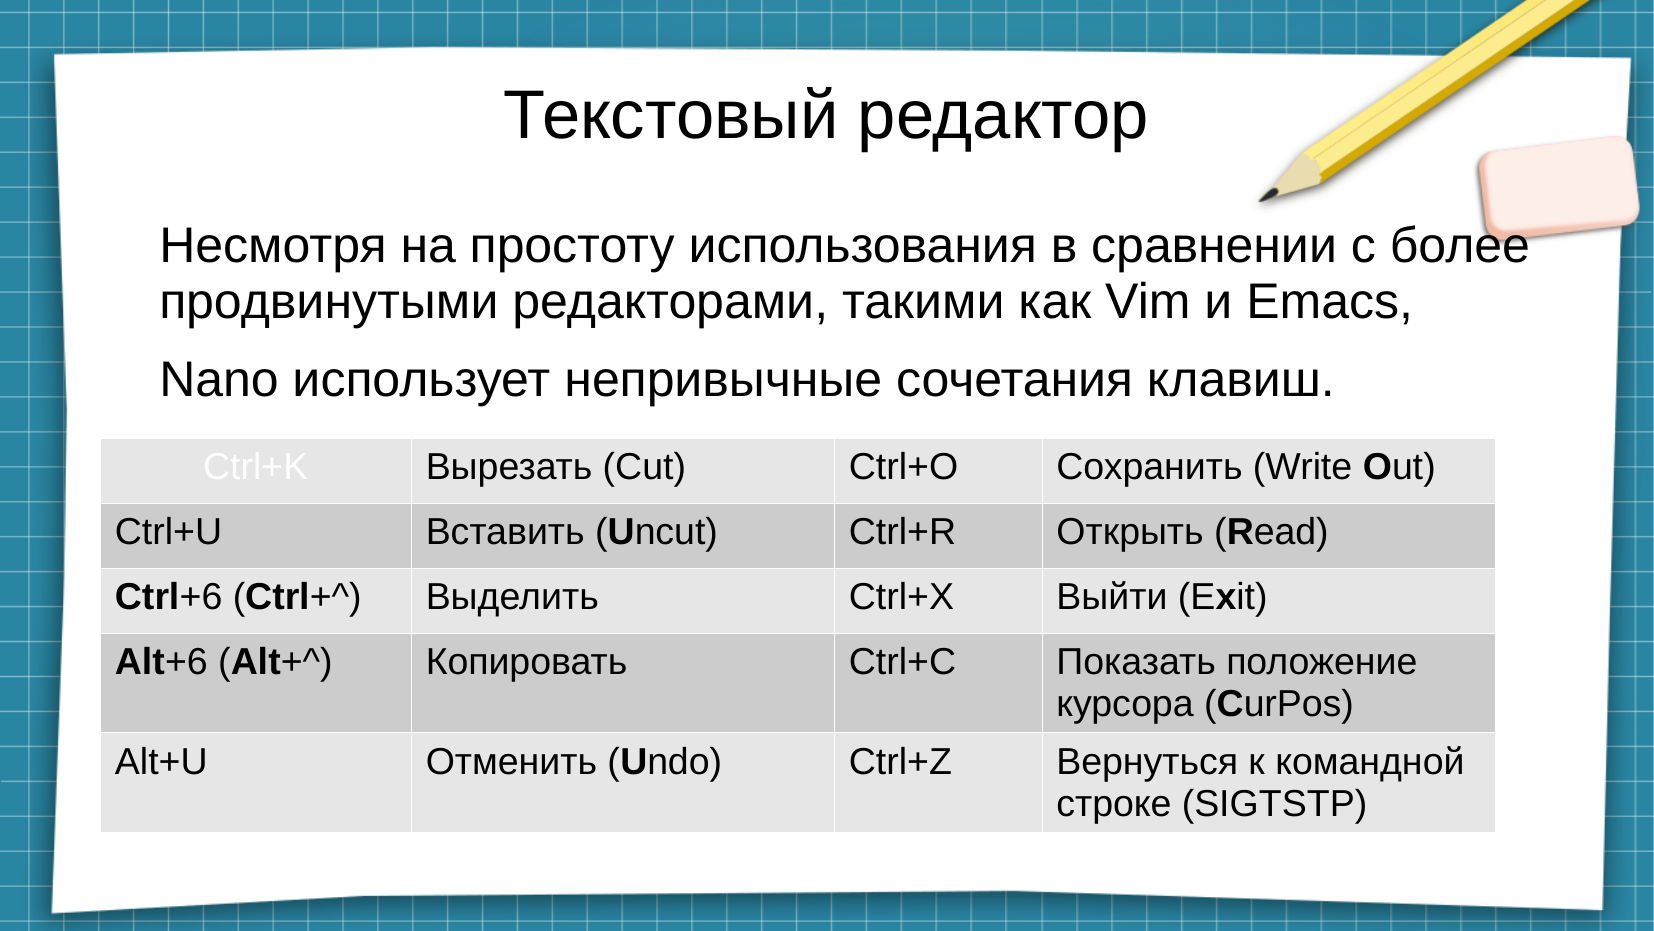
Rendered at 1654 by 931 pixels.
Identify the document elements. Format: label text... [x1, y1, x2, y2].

table_cell Ctrl+Z [835, 733, 1042, 832]
picture [0, 0, 1654, 931]
table_cell Ctrl+6 (Ctrl+^) [101, 569, 411, 633]
table_cell Alt+6 (Alt+^) [101, 634, 411, 732]
table_cell Выделить [412, 569, 834, 633]
table_header Ctrl+O [835, 439, 1042, 503]
table_header Сохранить (Write Out) [1043, 439, 1495, 503]
table_header Вырезать (Cut) [412, 439, 834, 503]
list Несмотря на простоту использования в сравнении с более продвинутыми редакторами, такими как Vim и Emacs, Nano использует непривычные сочетания клавиш. [88, 217, 1571, 414]
table_cell Показать положение курсора (CurPos) [1043, 634, 1495, 732]
table_cell Вставить (Uncut) [412, 504, 834, 568]
table_header Ctrl+K [101, 439, 411, 503]
table_cell Ctrl+R [835, 504, 1042, 568]
table_cell Alt+U [101, 733, 411, 832]
table_cell Ctrl+C [835, 634, 1042, 732]
table_cell Копировать [412, 634, 834, 732]
table_cell Выйти (Exit) [1043, 569, 1495, 633]
title Текстовый редактор [82, 37, 1571, 193]
table_cell Отменить (Undo) [412, 733, 834, 832]
table_cell Ctrl+U [101, 504, 411, 568]
table_cell Вернуться к командной строке (SIGTSTP) [1043, 733, 1495, 832]
table_cell Ctrl+X [835, 569, 1042, 633]
table_cell Открыть (Read) [1043, 504, 1495, 568]
